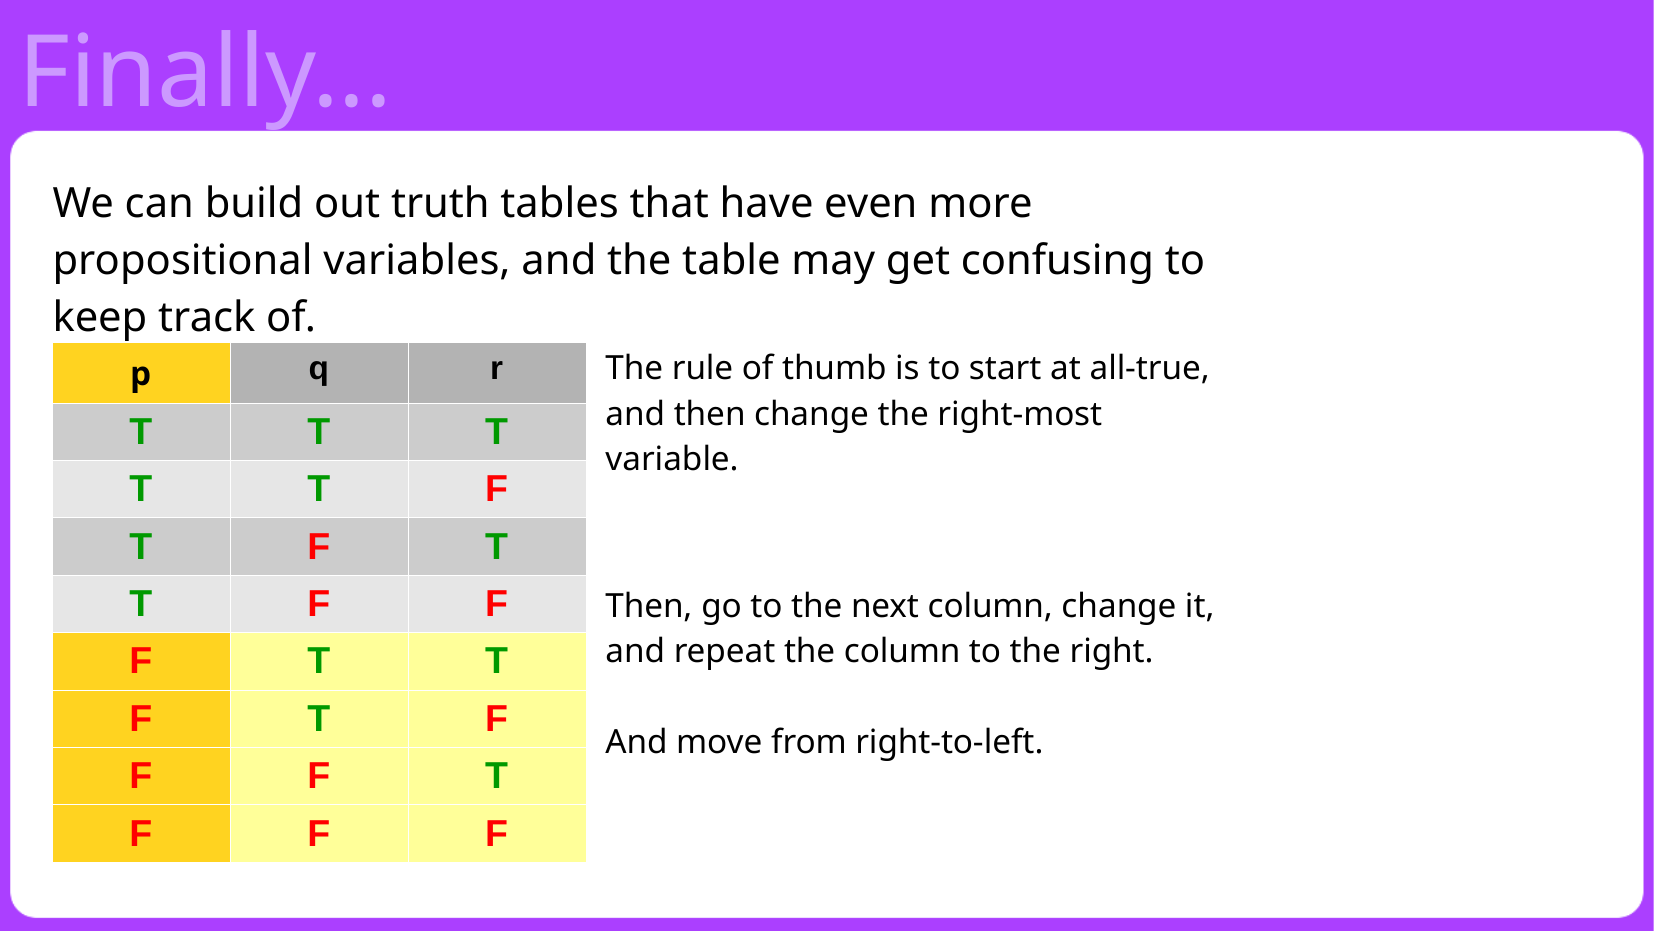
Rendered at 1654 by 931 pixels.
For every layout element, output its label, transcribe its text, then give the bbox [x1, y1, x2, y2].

table_cell T [409, 404, 586, 460]
table_header q [231, 343, 408, 403]
table_cell F [409, 691, 586, 747]
table_cell F [53, 805, 230, 862]
table_cell T [409, 748, 586, 804]
table_cell F [53, 691, 230, 747]
table_cell F [231, 805, 408, 862]
table_cell F [231, 748, 408, 804]
table_cell T [231, 404, 408, 460]
table_cell T [231, 633, 408, 690]
table_cell T [53, 518, 230, 575]
table_cell F [409, 461, 586, 517]
text_box The rule of thumb is to start at all-true, and then change the right-most variable. Then, go to the next column, change it, and repeat the column to the right. And move from right-to-left. [605, 344, 1234, 858]
table_cell T [53, 404, 230, 460]
table_cell F [53, 748, 230, 804]
table_cell F [53, 633, 230, 690]
table_cell T [53, 461, 230, 517]
table_cell T [409, 633, 586, 690]
table_header r [409, 343, 586, 403]
table_cell T [231, 691, 408, 747]
table_cell F [231, 518, 408, 575]
table_header p [53, 343, 230, 403]
title Finally... [18, 8, 1574, 126]
text_box We can build out truth tables that have even more propositional variables, and the table may get confusing to keep track of. [52, 172, 1234, 365]
table_cell T [53, 576, 230, 632]
table_cell F [231, 576, 408, 632]
table_cell T [409, 518, 586, 575]
picture [0, 0, 1654, 931]
table_cell F [409, 576, 586, 632]
table_cell F [409, 805, 586, 862]
table_cell T [231, 461, 408, 517]
